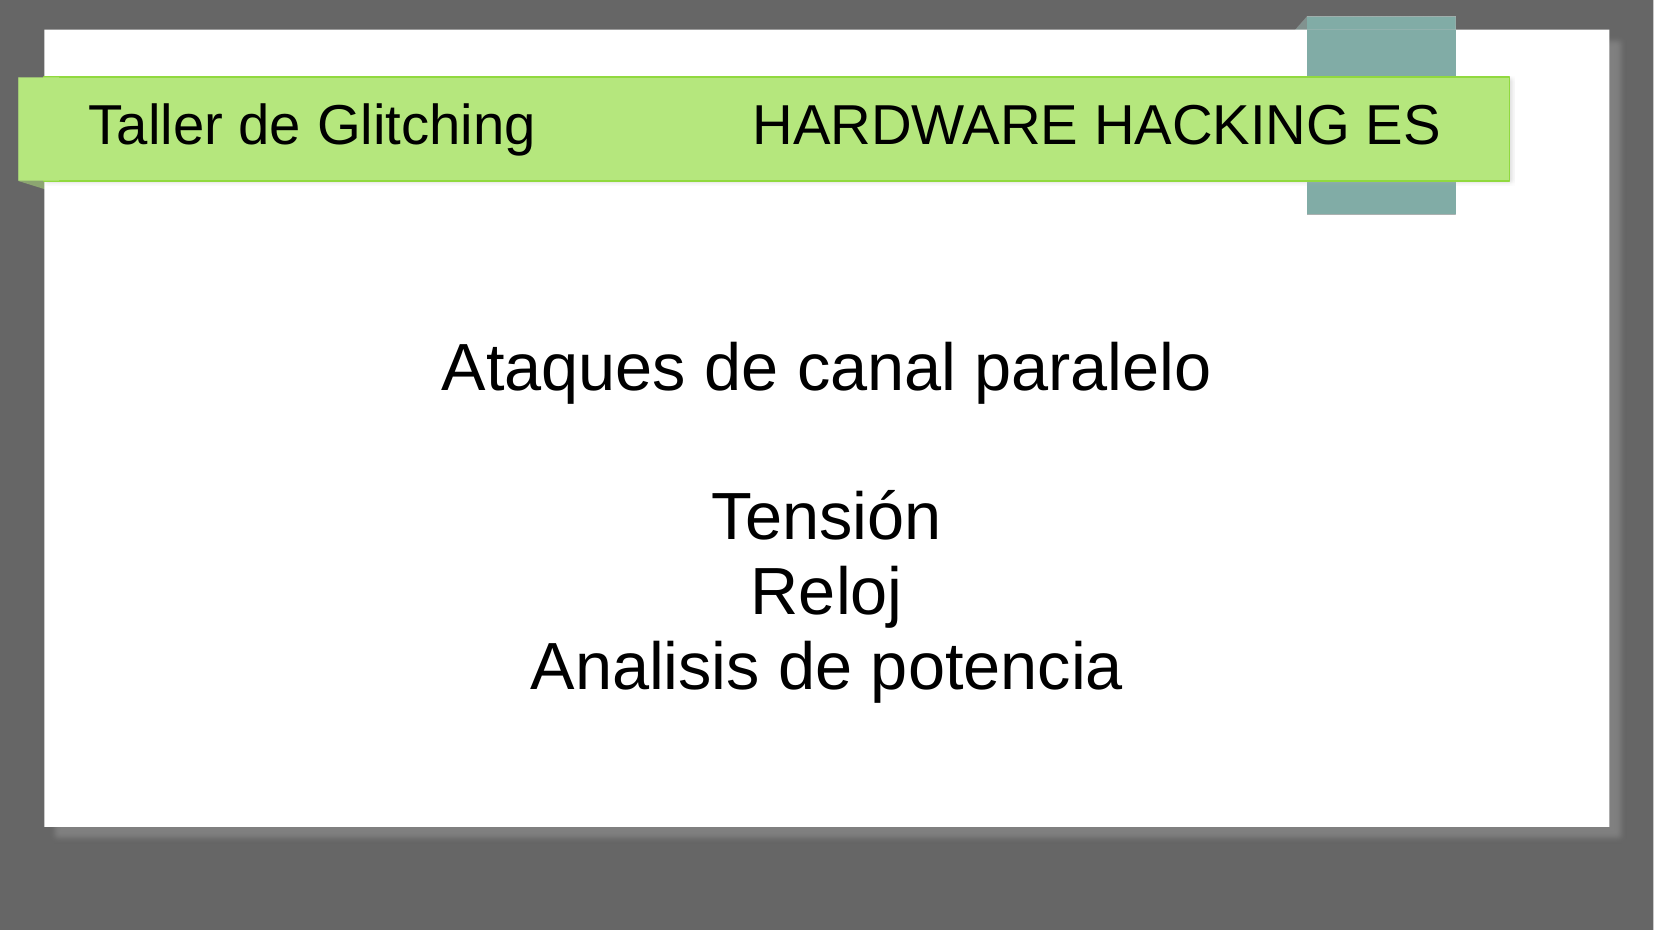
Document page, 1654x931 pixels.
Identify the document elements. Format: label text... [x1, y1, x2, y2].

title Taller de Glitching HARDWARE HACKING ES [88, 73, 1506, 178]
subtitle Ataques de canal paralelo Tensión Reloj Analisis de potencia [88, 221, 1565, 813]
